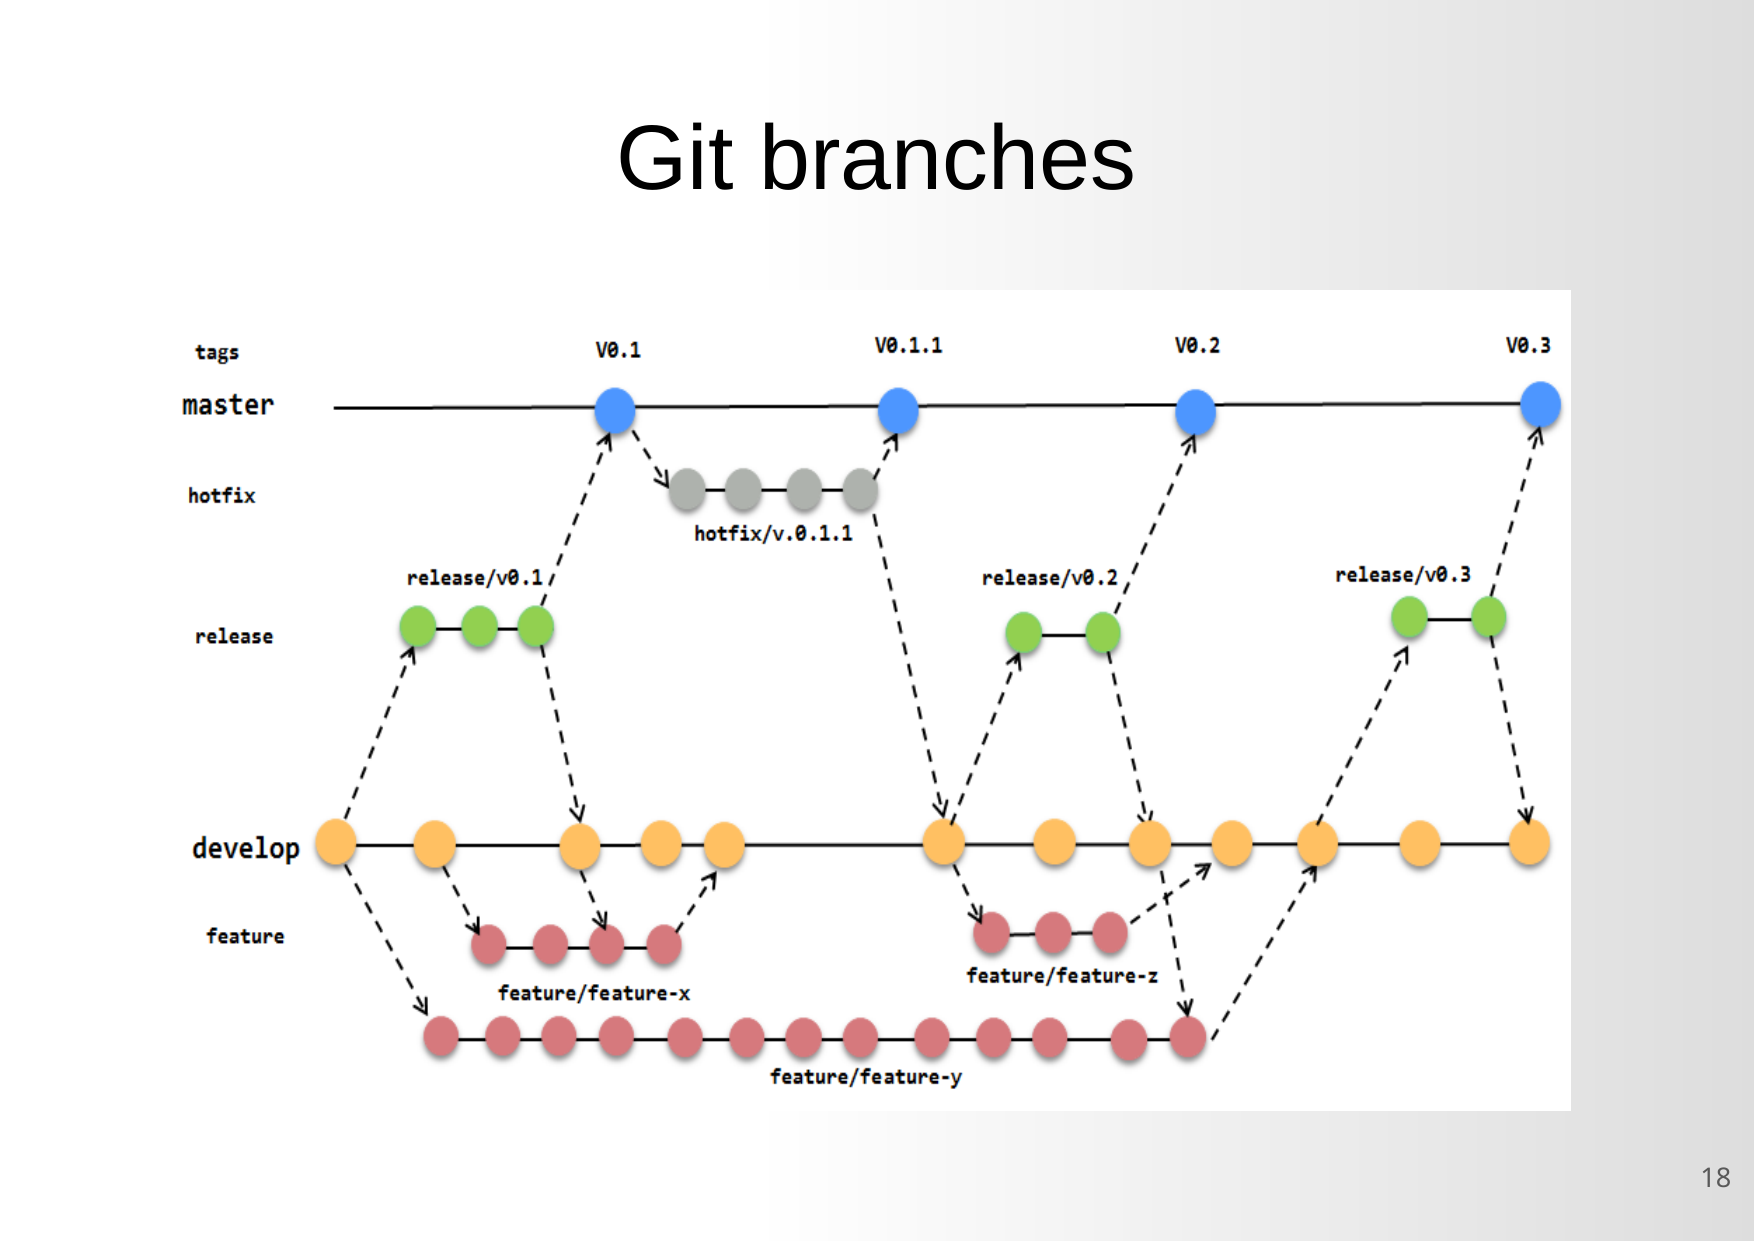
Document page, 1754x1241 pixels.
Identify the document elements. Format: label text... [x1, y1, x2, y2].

slide_number <number> [1641, 1145, 1747, 1241]
text_box Git branches [87, 49, 1666, 257]
picture [153, 290, 1571, 1111]
